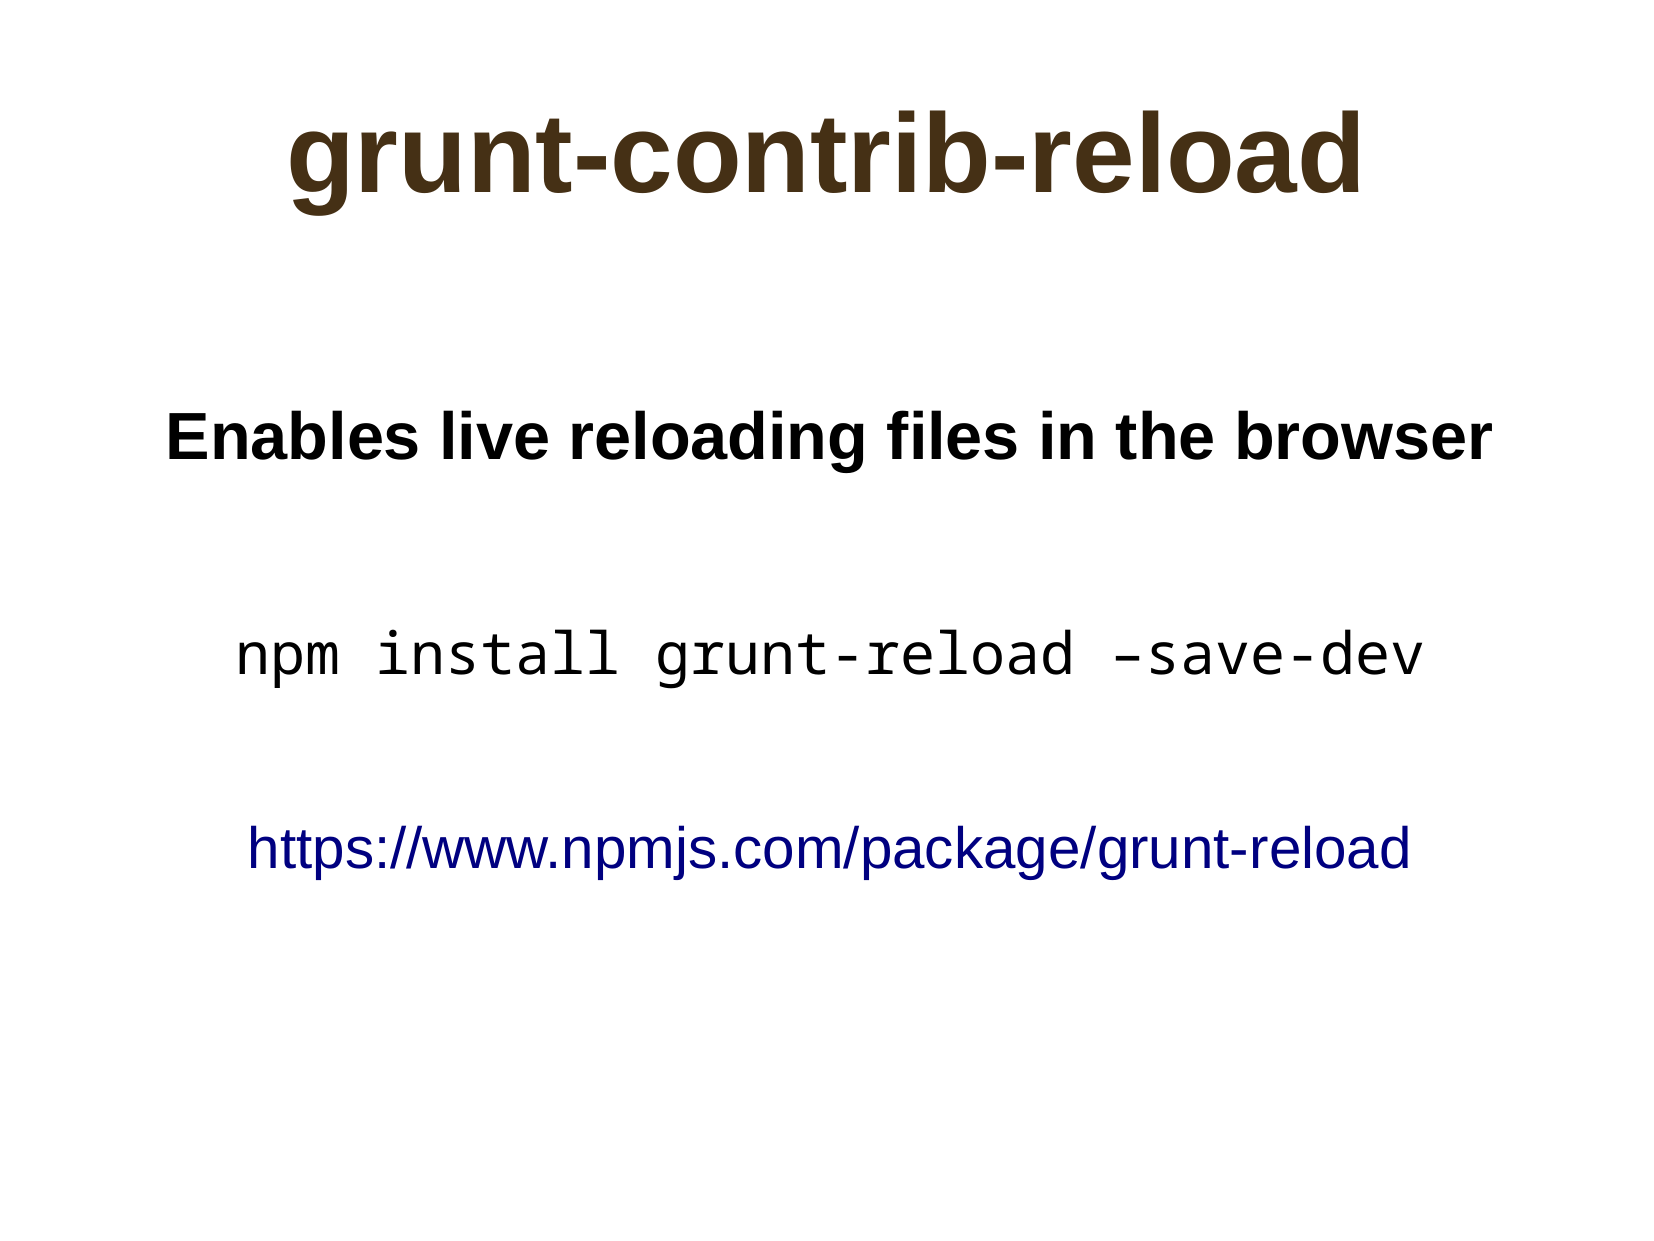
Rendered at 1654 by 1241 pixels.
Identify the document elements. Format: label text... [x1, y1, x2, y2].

title grunt-contrib-reload [82, 49, 1571, 257]
list Enables live reloading files in the browser npm install grunt-reload –save-dev https://www.npmjs.com/package/grunt-reload [75, 290, 1516, 1010]
